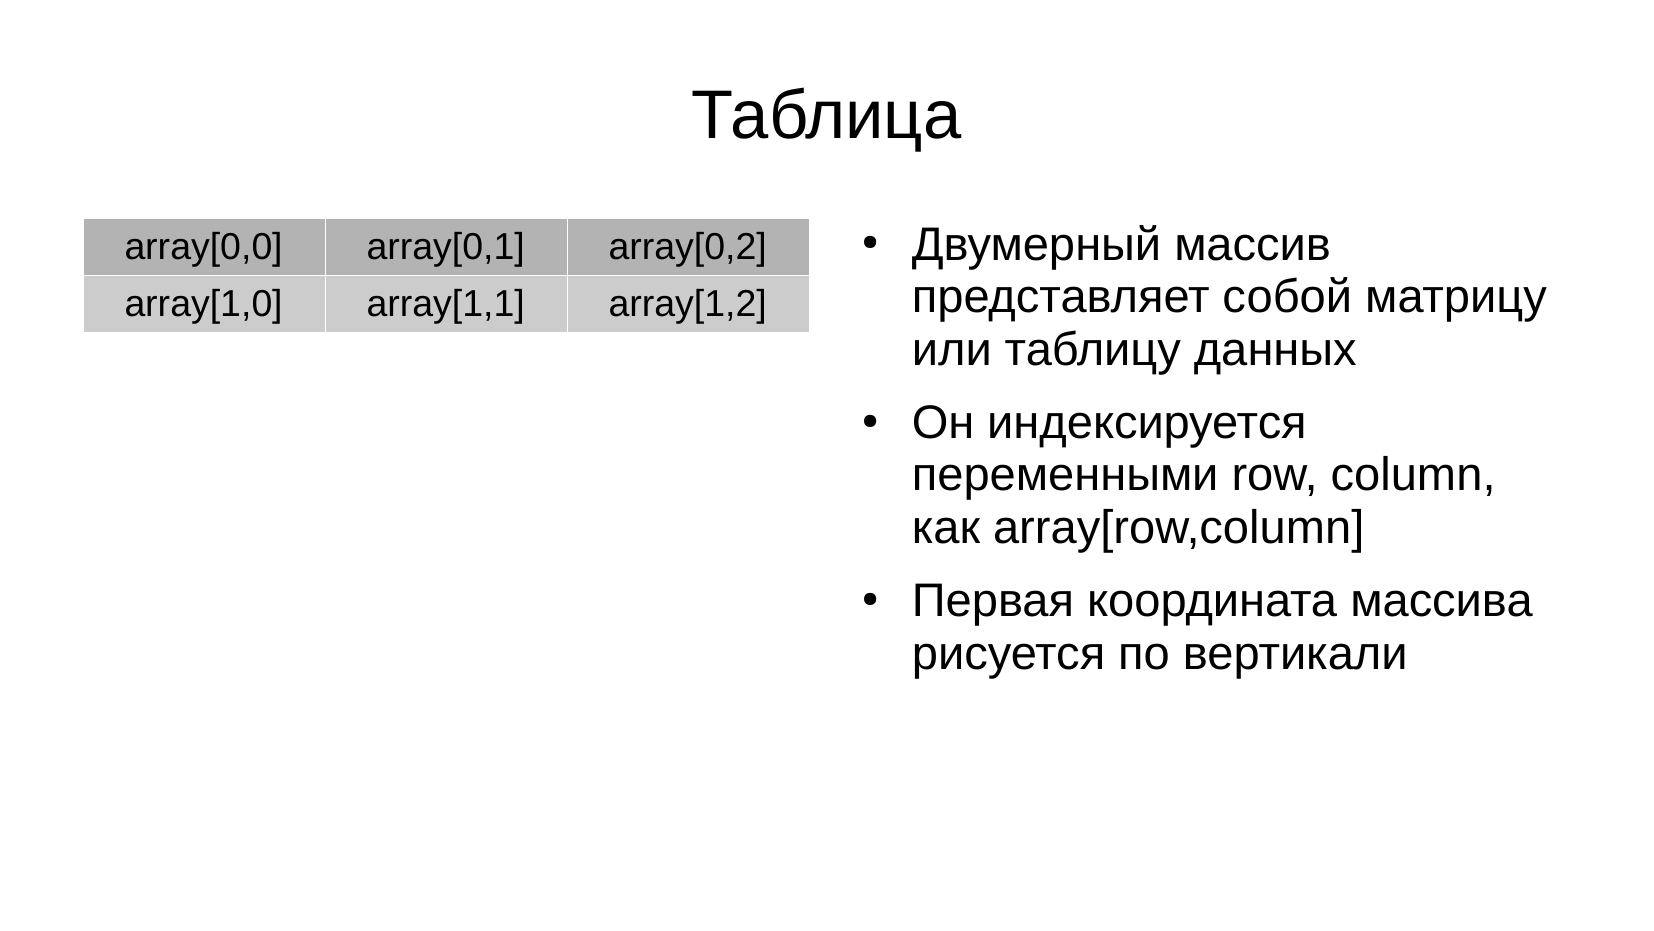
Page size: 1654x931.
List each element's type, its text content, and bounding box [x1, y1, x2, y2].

table_cell array[1,1] [326, 276, 567, 332]
table_cell array[1,2] [568, 276, 809, 332]
table_header array[0,1] [326, 219, 567, 275]
table_header array[0,2] [568, 219, 809, 275]
list Двумерный массив представляет собой матрицу или таблицу данных Он индексируется переменными row, column, как array[row,column] Первая координата массива рисуется по вертикали [845, 217, 1572, 758]
table_header array[0,0] [84, 219, 325, 275]
title Таблица [82, 37, 1571, 193]
table_cell array[1,0] [84, 276, 325, 332]
